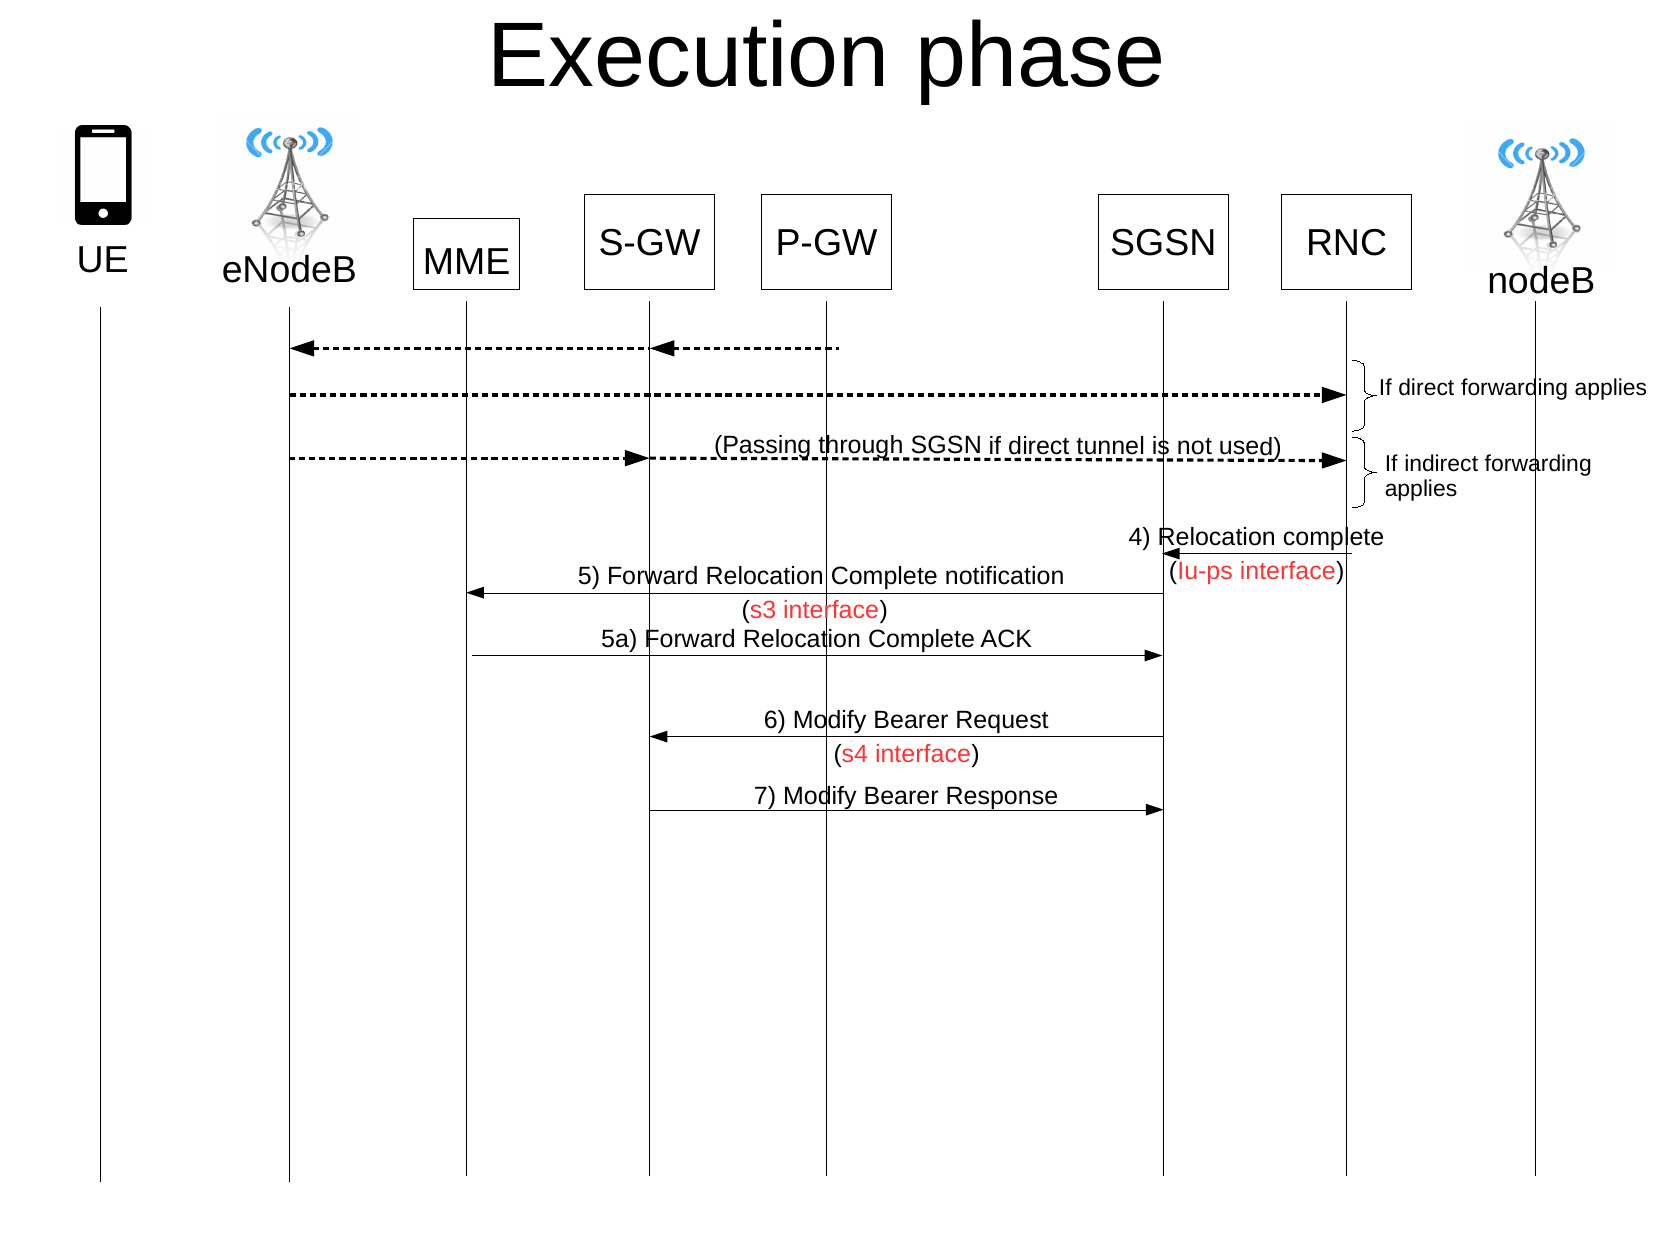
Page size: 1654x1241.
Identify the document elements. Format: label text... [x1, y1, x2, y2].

picture [218, 111, 361, 261]
picture [53, 125, 153, 225]
text_box MME [413, 218, 520, 290]
text_box If indirect forwarding applies [1370, 442, 1654, 510]
text_box If direct forwarding applies [1364, 366, 1654, 408]
title Execution phase [82, 2, 1571, 106]
text_box S-GW [584, 194, 715, 290]
text_box RNC [1281, 194, 1412, 290]
picture [1470, 122, 1613, 272]
text_box SGSN [1098, 194, 1229, 290]
text_box P-GW [761, 194, 892, 290]
